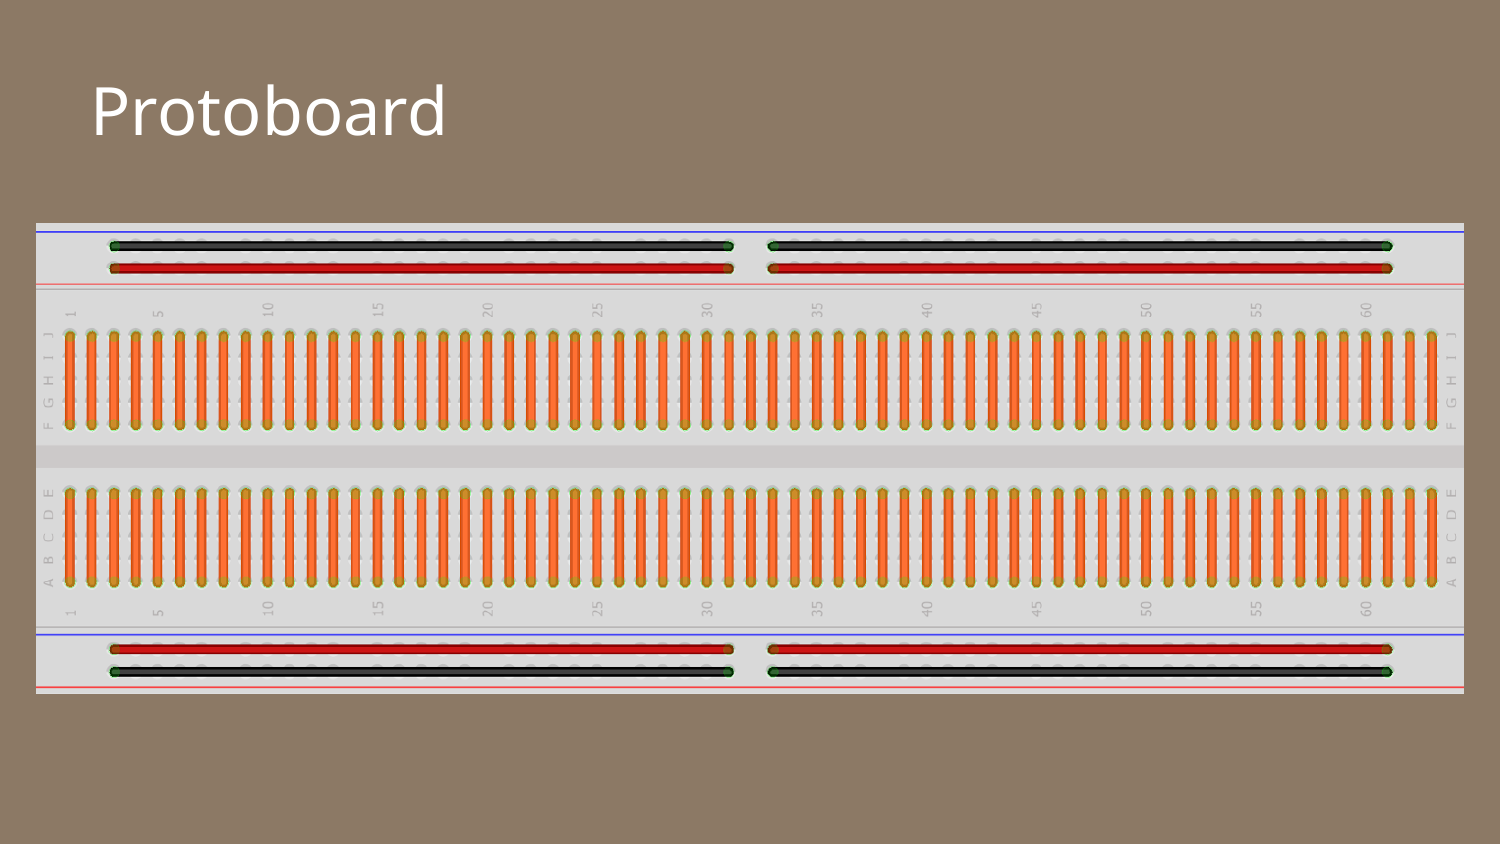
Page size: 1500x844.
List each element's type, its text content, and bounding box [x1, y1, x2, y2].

picture [36, 223, 1464, 695]
title Protoboard [75, 53, 1425, 180]
